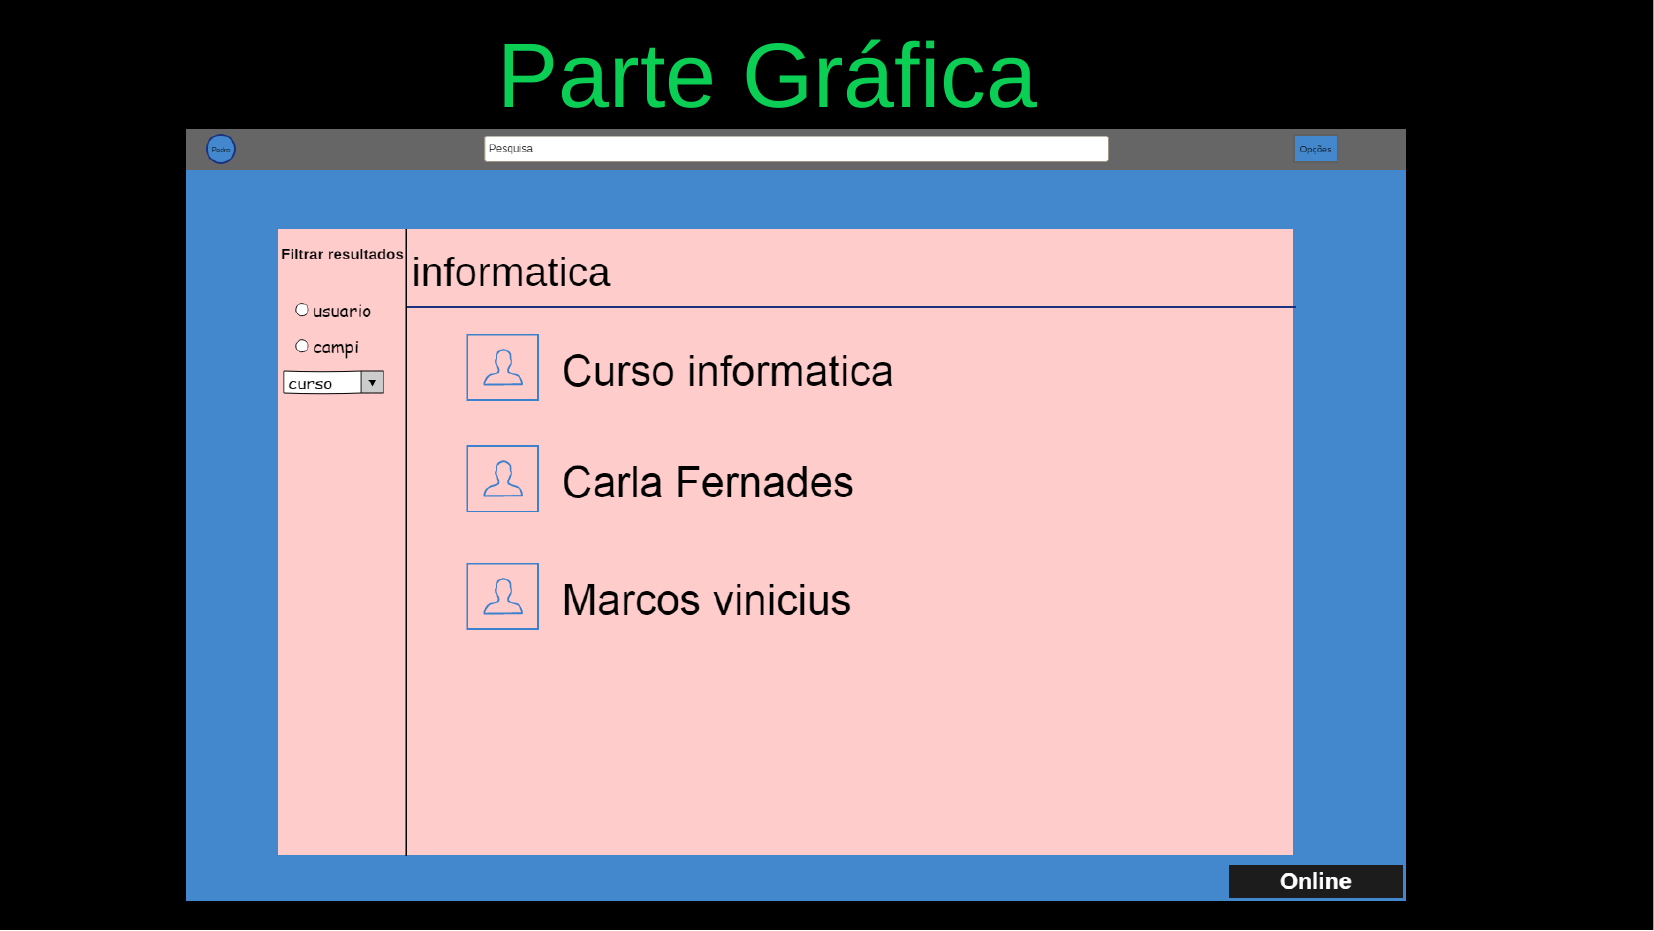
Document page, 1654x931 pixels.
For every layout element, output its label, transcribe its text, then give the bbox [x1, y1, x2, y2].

title Parte Gráfica [23, 0, 1512, 154]
picture [186, 129, 1406, 901]
